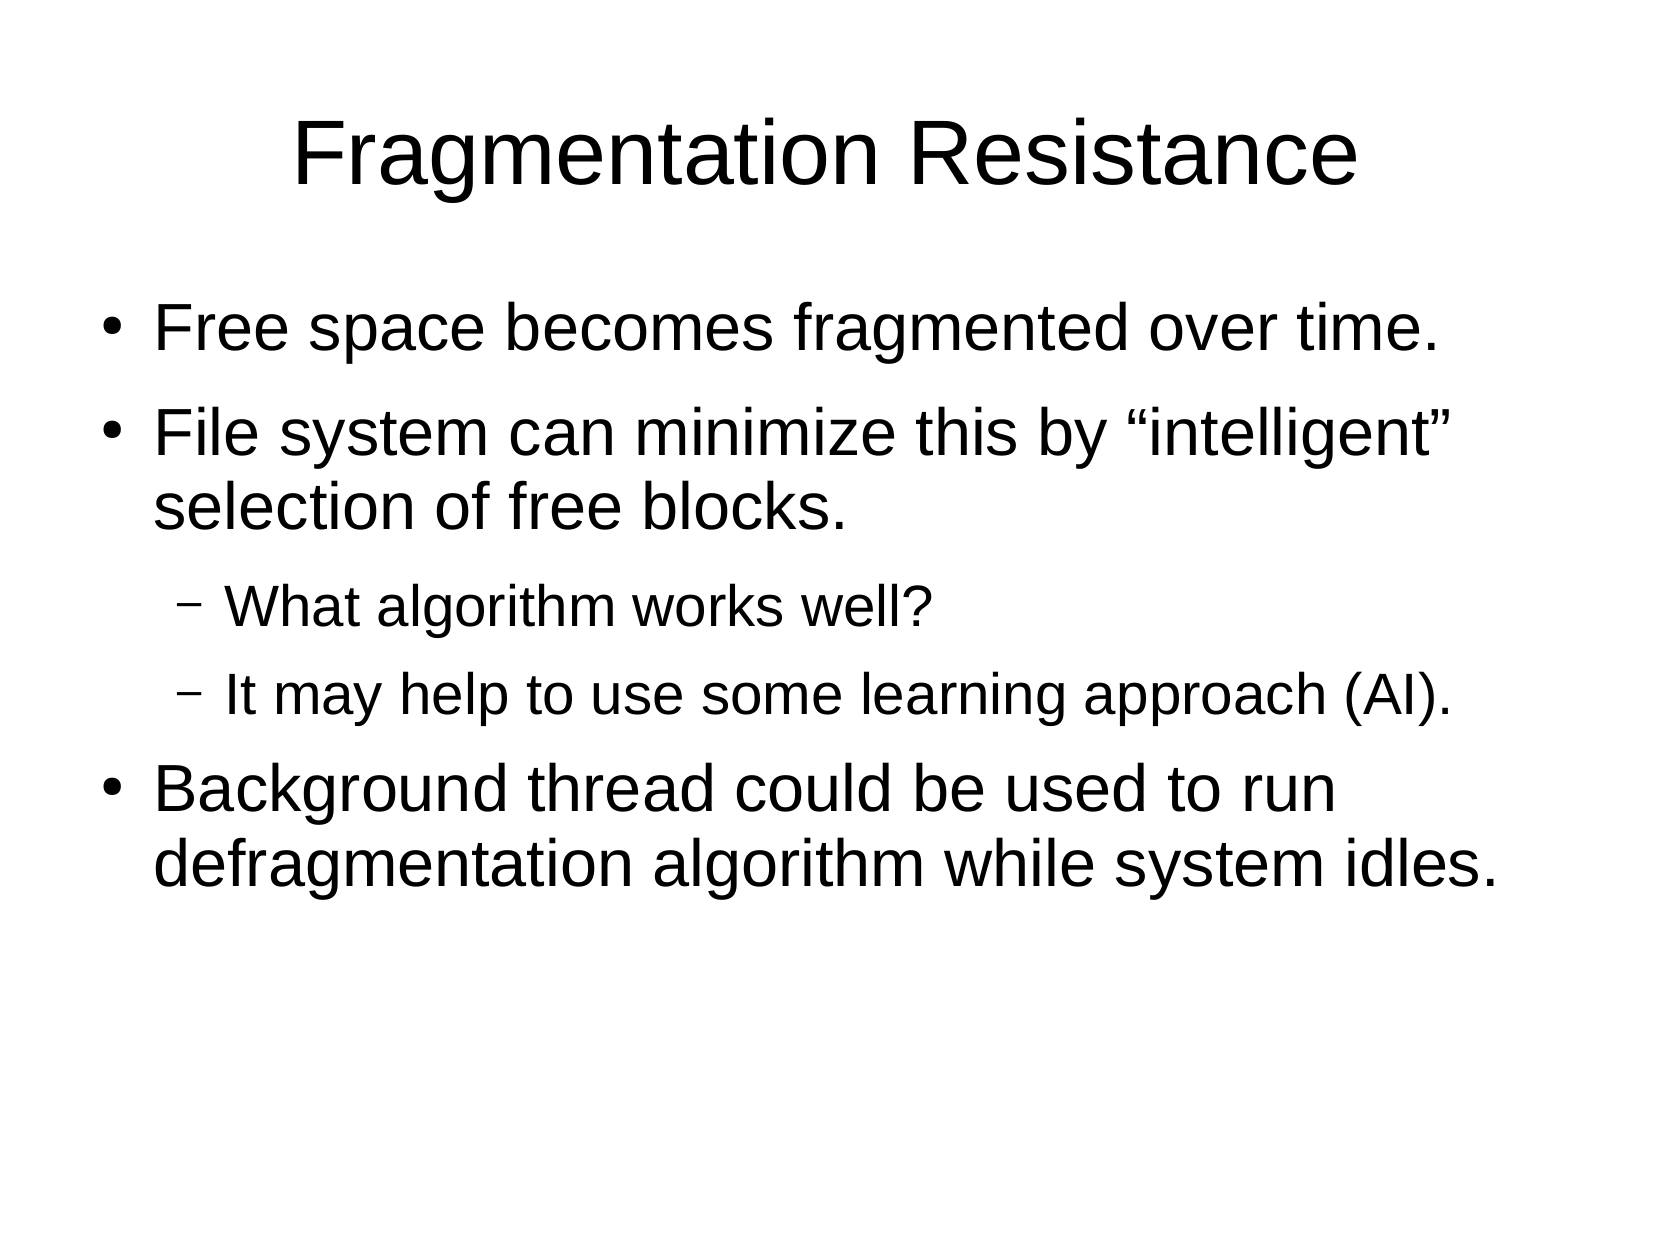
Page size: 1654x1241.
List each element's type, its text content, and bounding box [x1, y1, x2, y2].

list Free space becomes fragmented over time. File system can minimize this by “intelligent” selection of free blocks. What algorithm works well? It may help to use some learning approach (AI). Background thread could be used to run defragmentation algorithm while system idles. [82, 290, 1571, 1094]
title Fragmentation Resistance [82, 56, 1571, 250]
